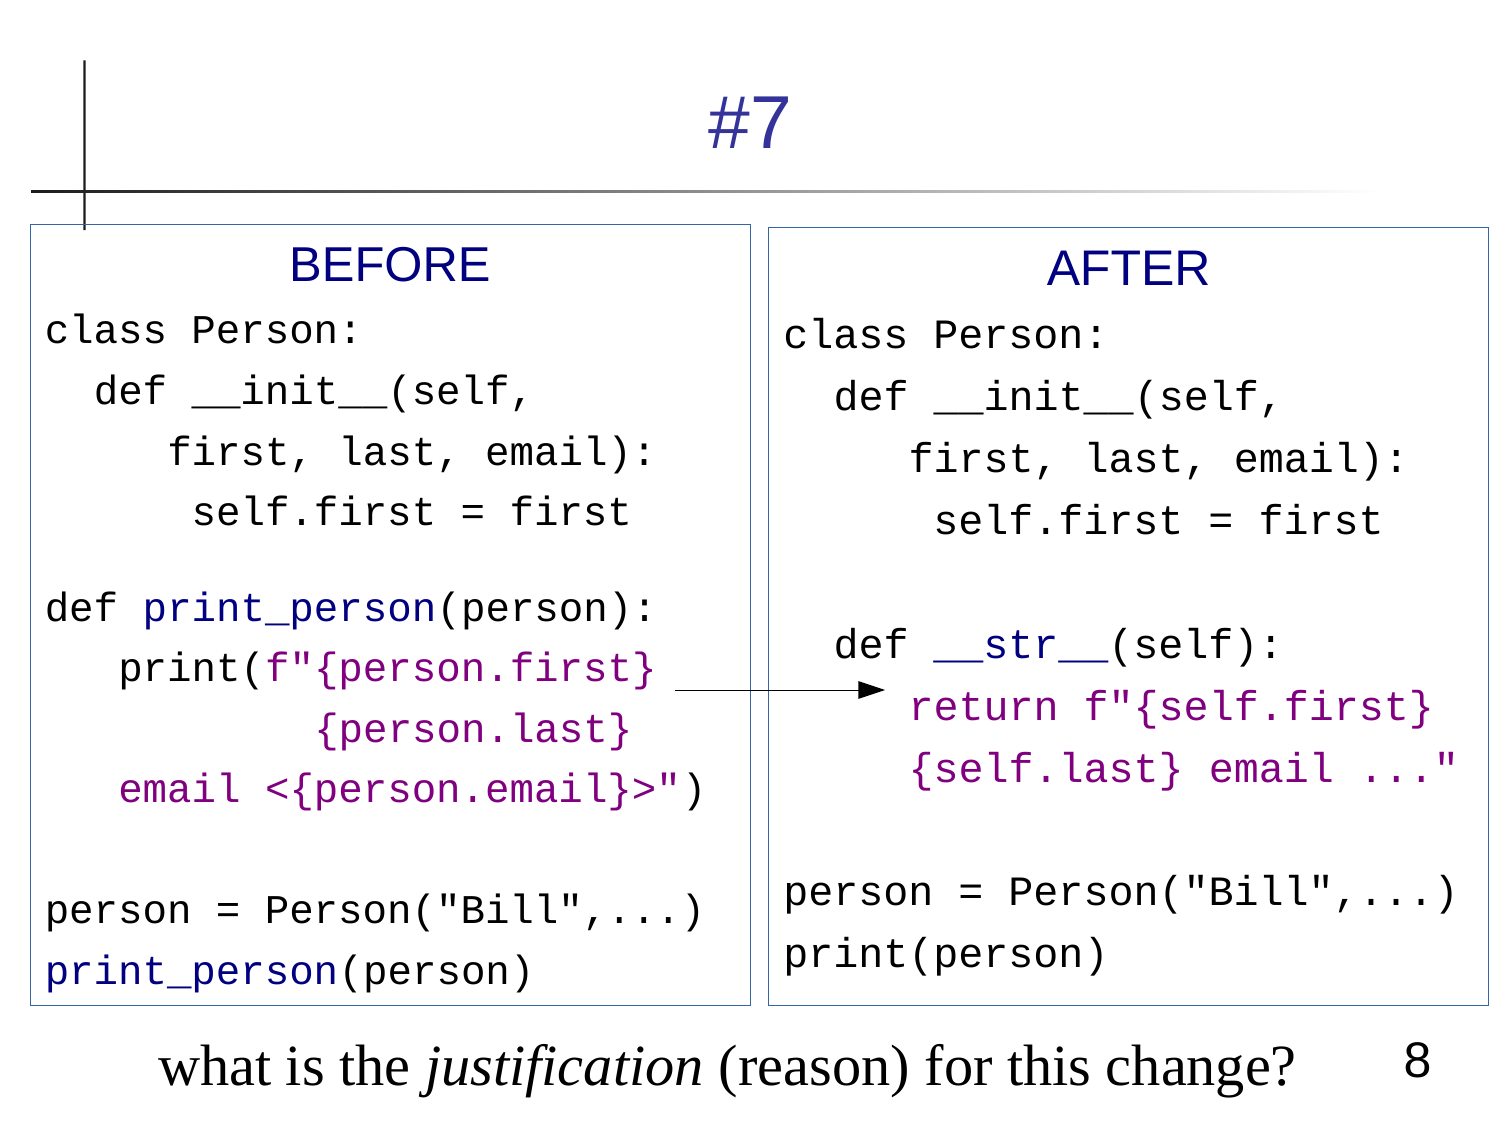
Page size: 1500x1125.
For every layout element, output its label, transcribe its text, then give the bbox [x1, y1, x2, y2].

text_box <number> [1380, 1020, 1456, 1095]
title #7 [50, 37, 1450, 201]
list BEFORE class Person: def __init__(self, first, last, email): self.first = first def print_person(person): print(f"{person.first} {person.last} email <{person.email}>") person = Person("Bill",...) print_person(person) [30, 224, 751, 1006]
text_box what is the justification (reason) for this change? [90, 1020, 1366, 1105]
list AFTER class Person: def __init__(self, first, last, email): self.first = first def __str__(self): return f"{self.first} {self.last} email ..." person = Person("Bill",...) print(person) [768, 227, 1489, 1006]
